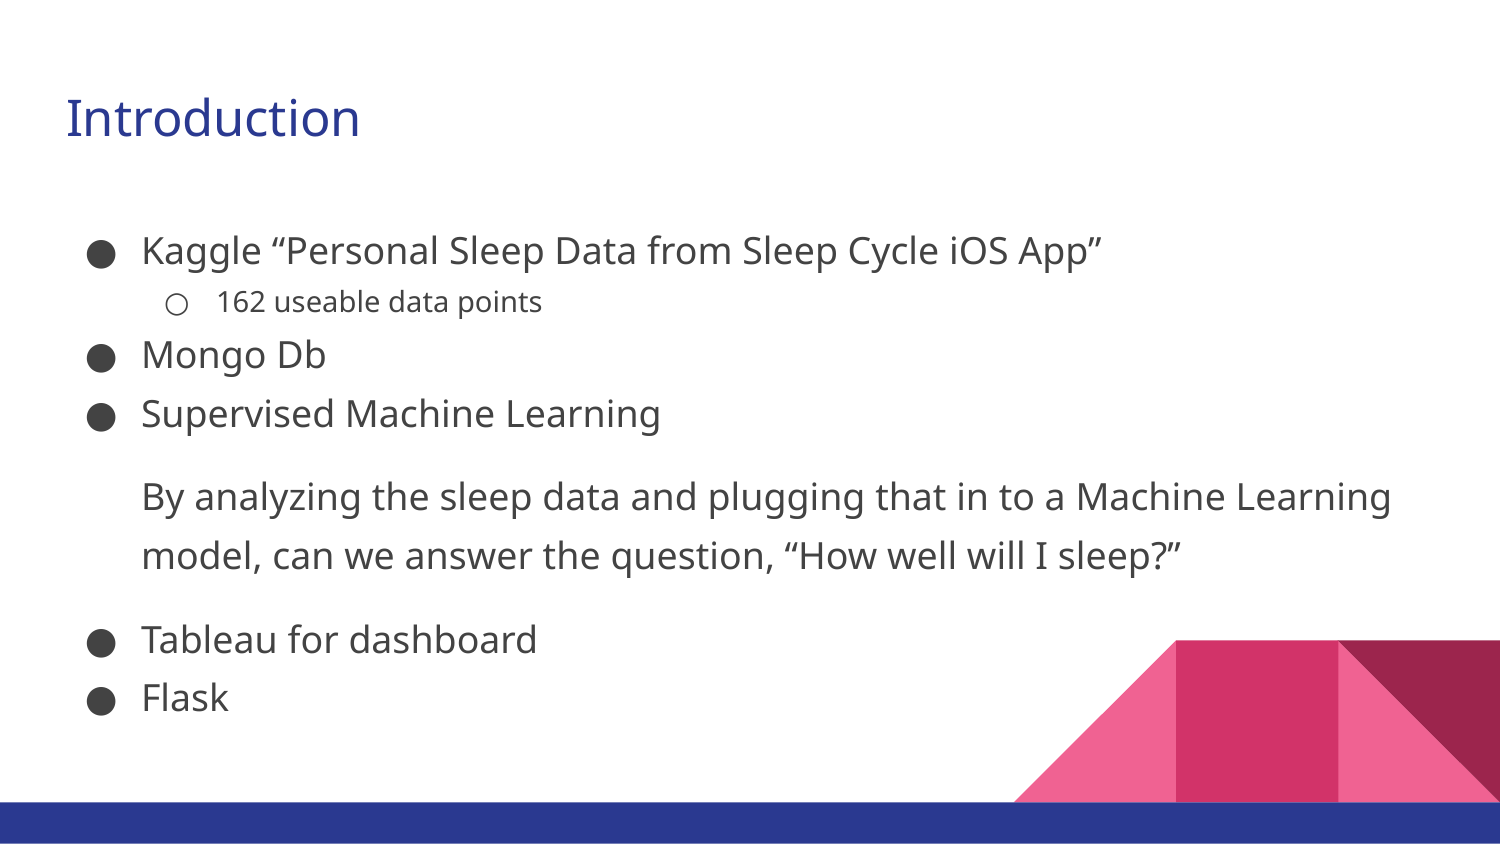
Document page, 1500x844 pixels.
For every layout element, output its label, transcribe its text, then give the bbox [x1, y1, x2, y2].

list Kaggle “Personal Sleep Data from Sleep Cycle iOS App” 162 useable data points Mongo Db Supervised Machine Learning By analyzing the sleep data and plugging that in to a Machine Learning model, can we answer the question, “How well will I sleep?” Tableau for dashboard Flask [51, 201, 1449, 750]
title Introduction [51, 67, 1449, 167]
